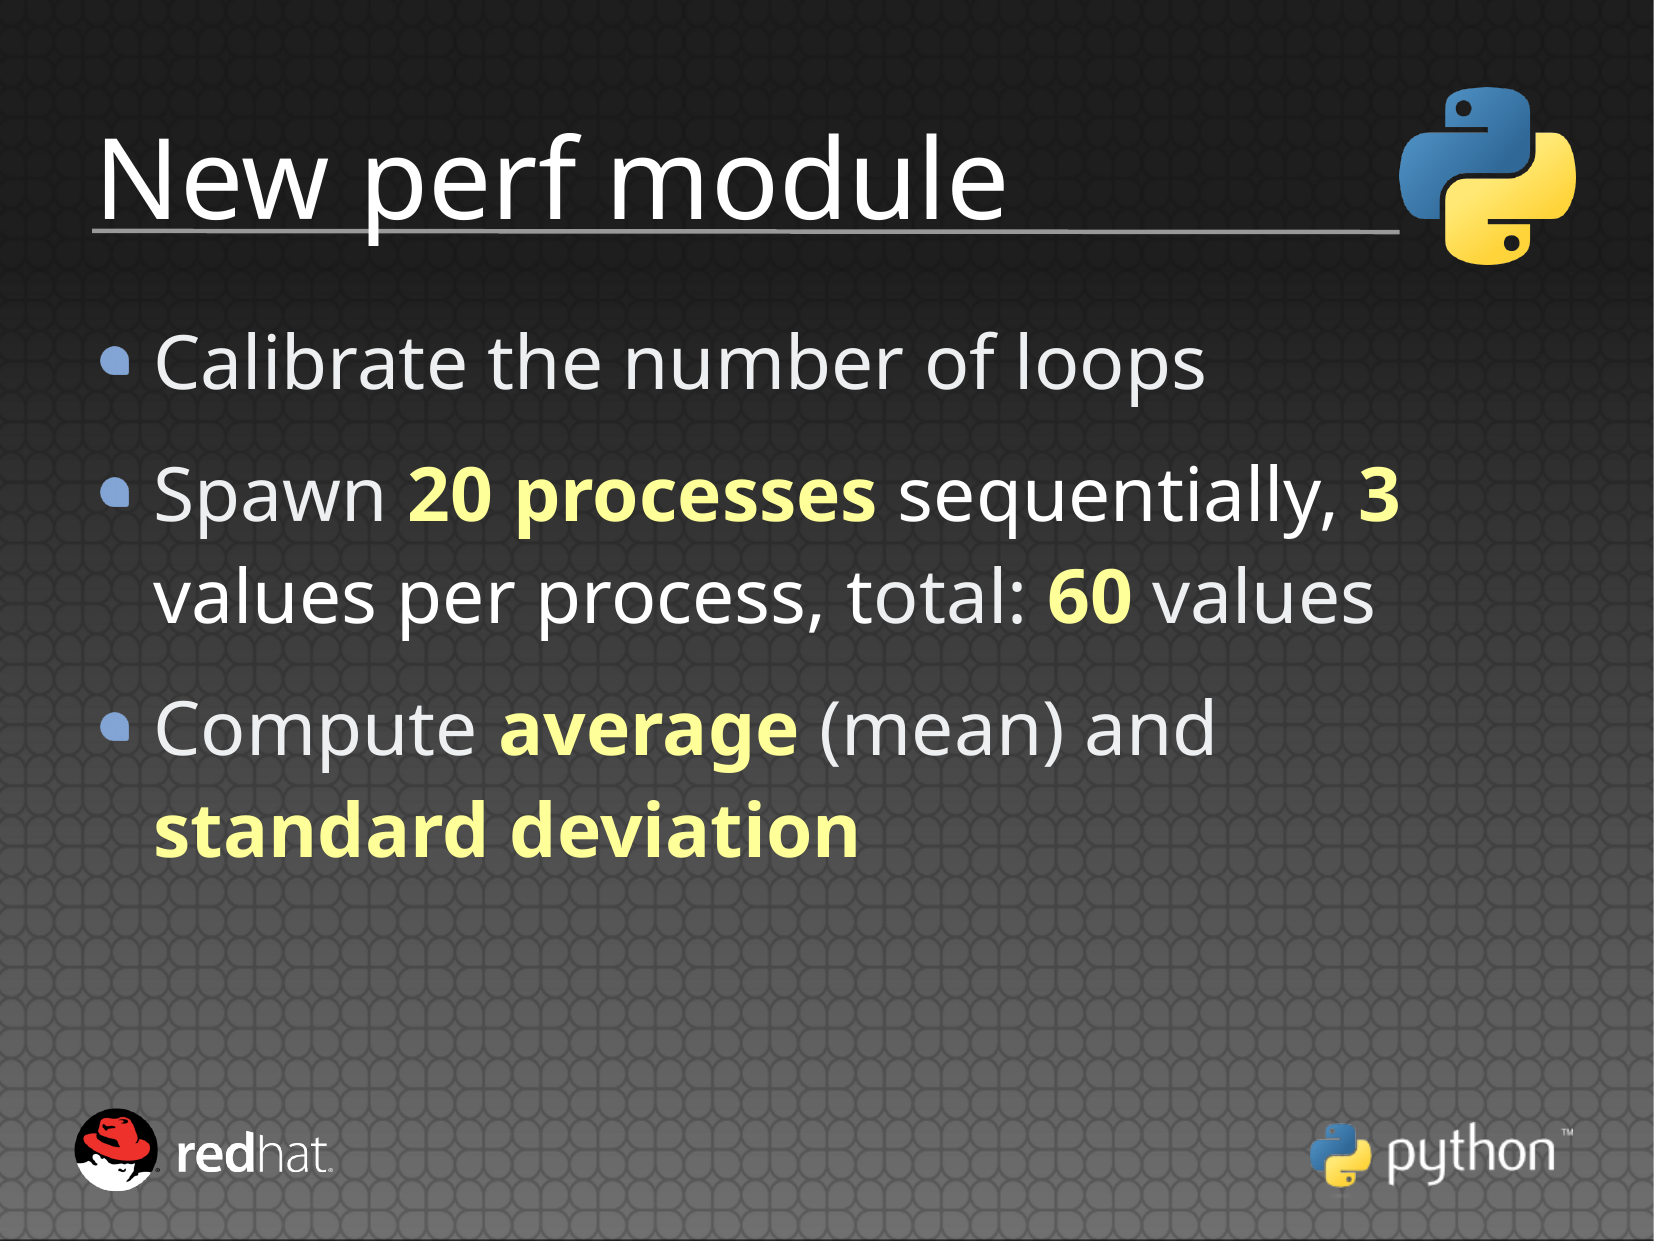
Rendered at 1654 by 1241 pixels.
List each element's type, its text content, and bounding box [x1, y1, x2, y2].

list Calibrate the number of loops Spawn 20 processes sequentially, 3 values per process, total: 60 values Compute average (mean) and standard deviation [82, 309, 1571, 1060]
picture [0, 0, 1654, 1241]
title New perf module [94, 100, 1426, 251]
